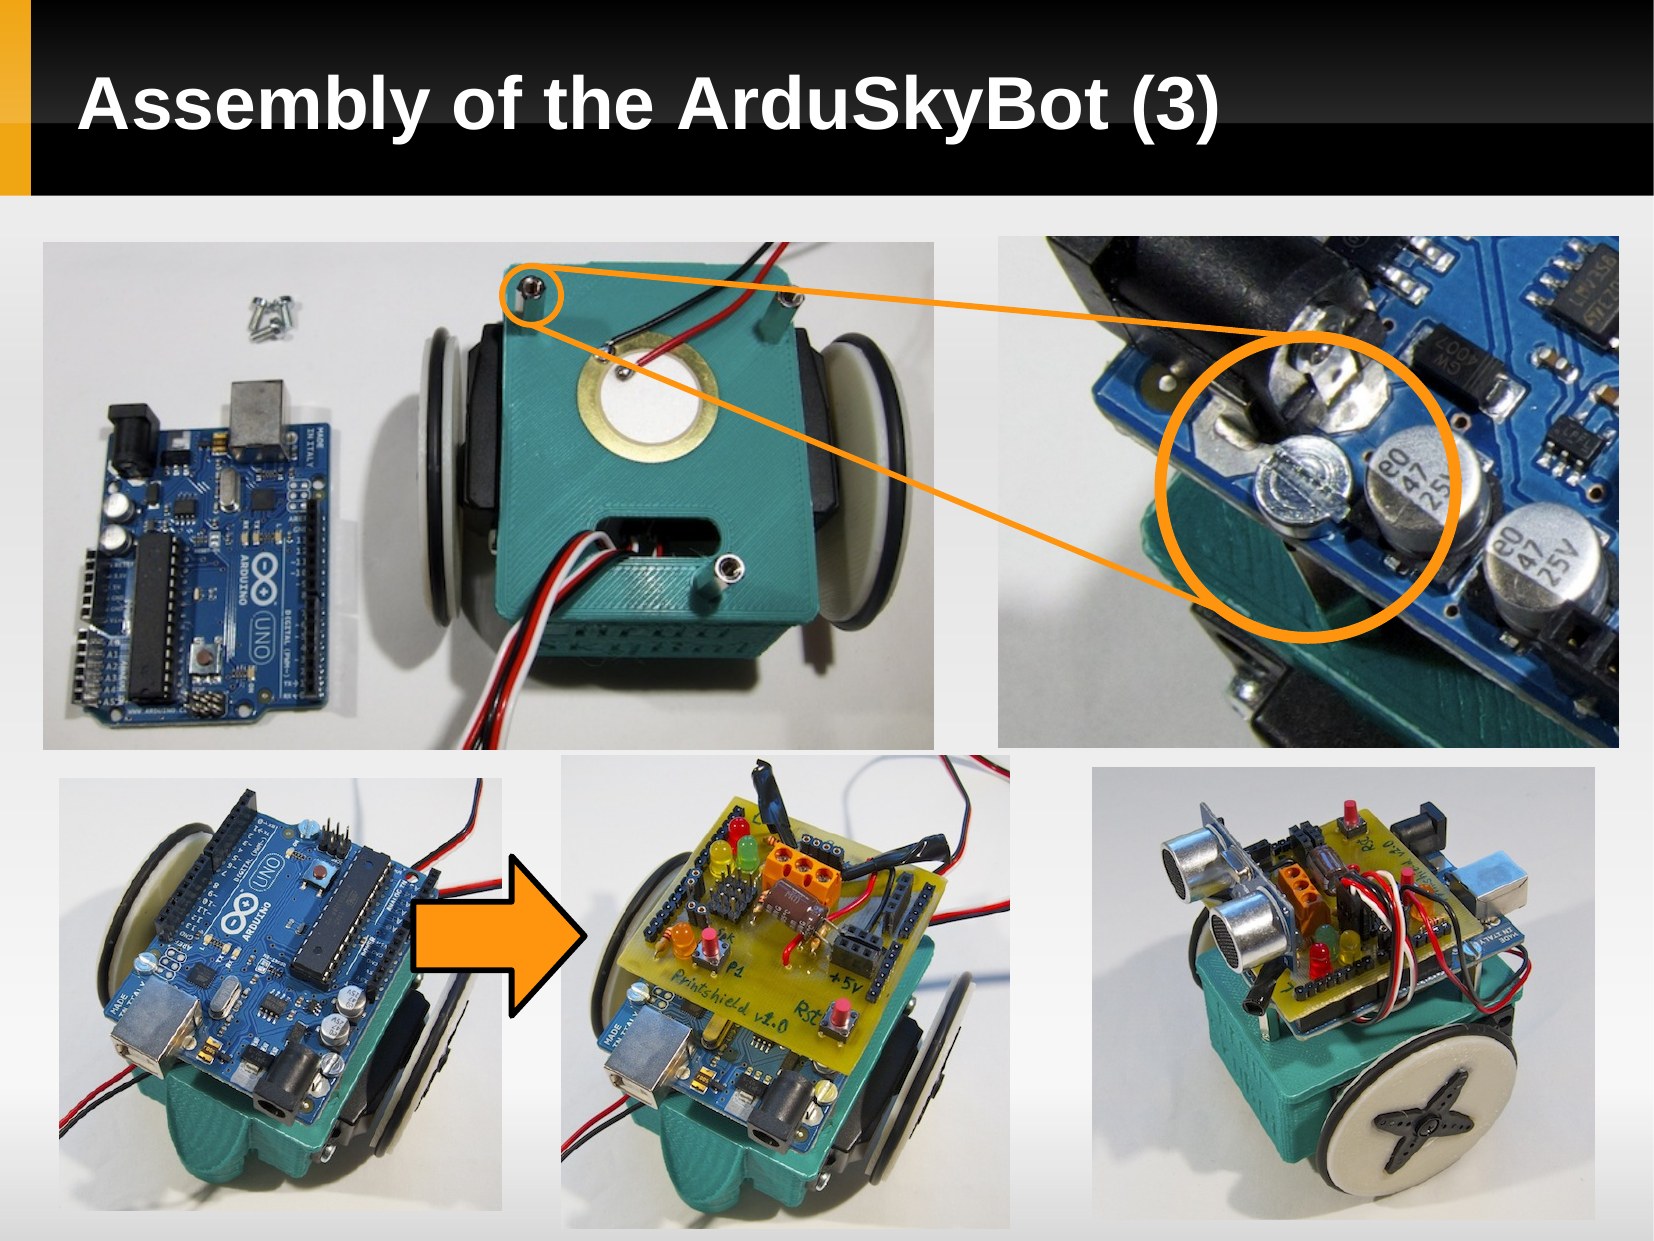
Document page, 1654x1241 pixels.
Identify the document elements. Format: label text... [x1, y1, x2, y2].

title Assembly of the ArduSkyBot (3) [76, 0, 1565, 208]
picture [0, 0, 1654, 1241]
text_box [413, 856, 585, 1016]
